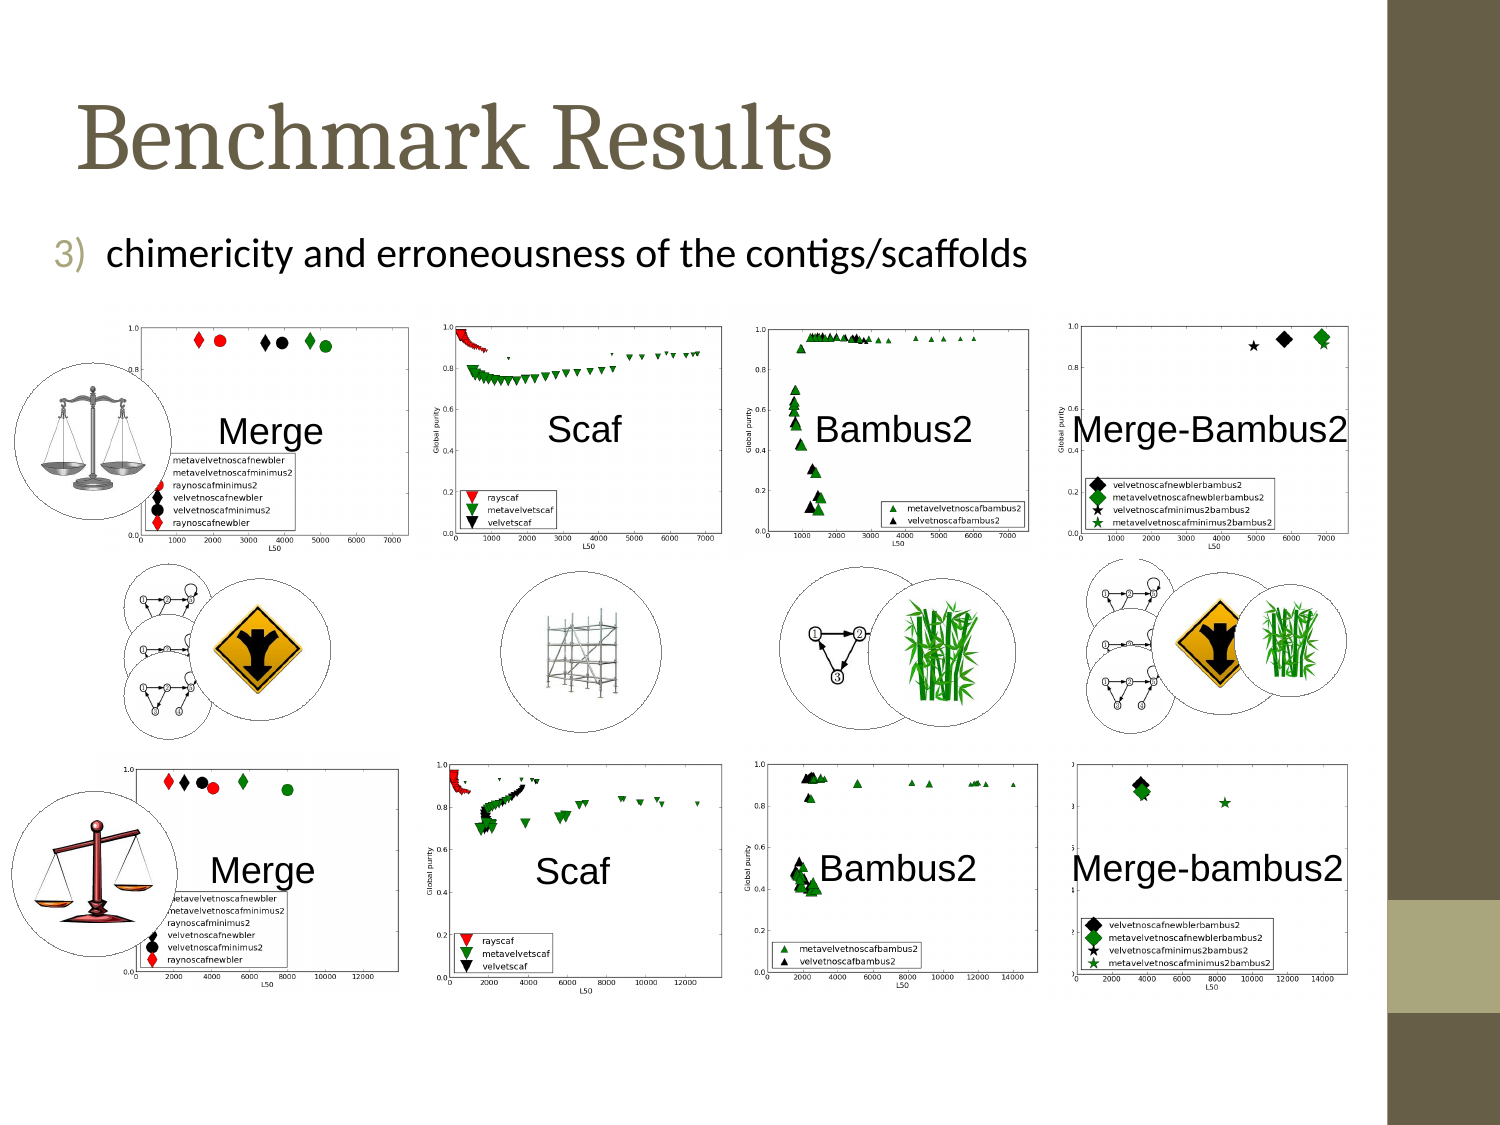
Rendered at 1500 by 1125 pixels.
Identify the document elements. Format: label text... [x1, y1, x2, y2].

picture [801, 601, 888, 695]
text_box [779, 566, 1016, 730]
picture [98, 300, 1382, 562]
picture [135, 632, 190, 665]
title Benchmark Results [75, 82, 1326, 195]
picture [1170, 598, 1261, 690]
text_box [500, 571, 662, 733]
text_box [1151, 572, 1347, 715]
picture [135, 670, 201, 721]
picture [406, 738, 740, 1004]
picture [34, 820, 153, 923]
picture [208, 604, 309, 696]
text_box [11, 791, 178, 957]
picture [135, 582, 201, 628]
list chimericity and erroneousness of the contigs/scaﬀolds [35, 236, 1382, 387]
picture [1262, 600, 1319, 681]
text_box [123, 563, 331, 740]
picture [40, 385, 146, 491]
list chimericity and erroneousness of the contigs/scaﬀolds [35, 496, 1382, 1063]
picture [904, 599, 979, 706]
text_box [14, 362, 172, 520]
picture [533, 600, 638, 704]
